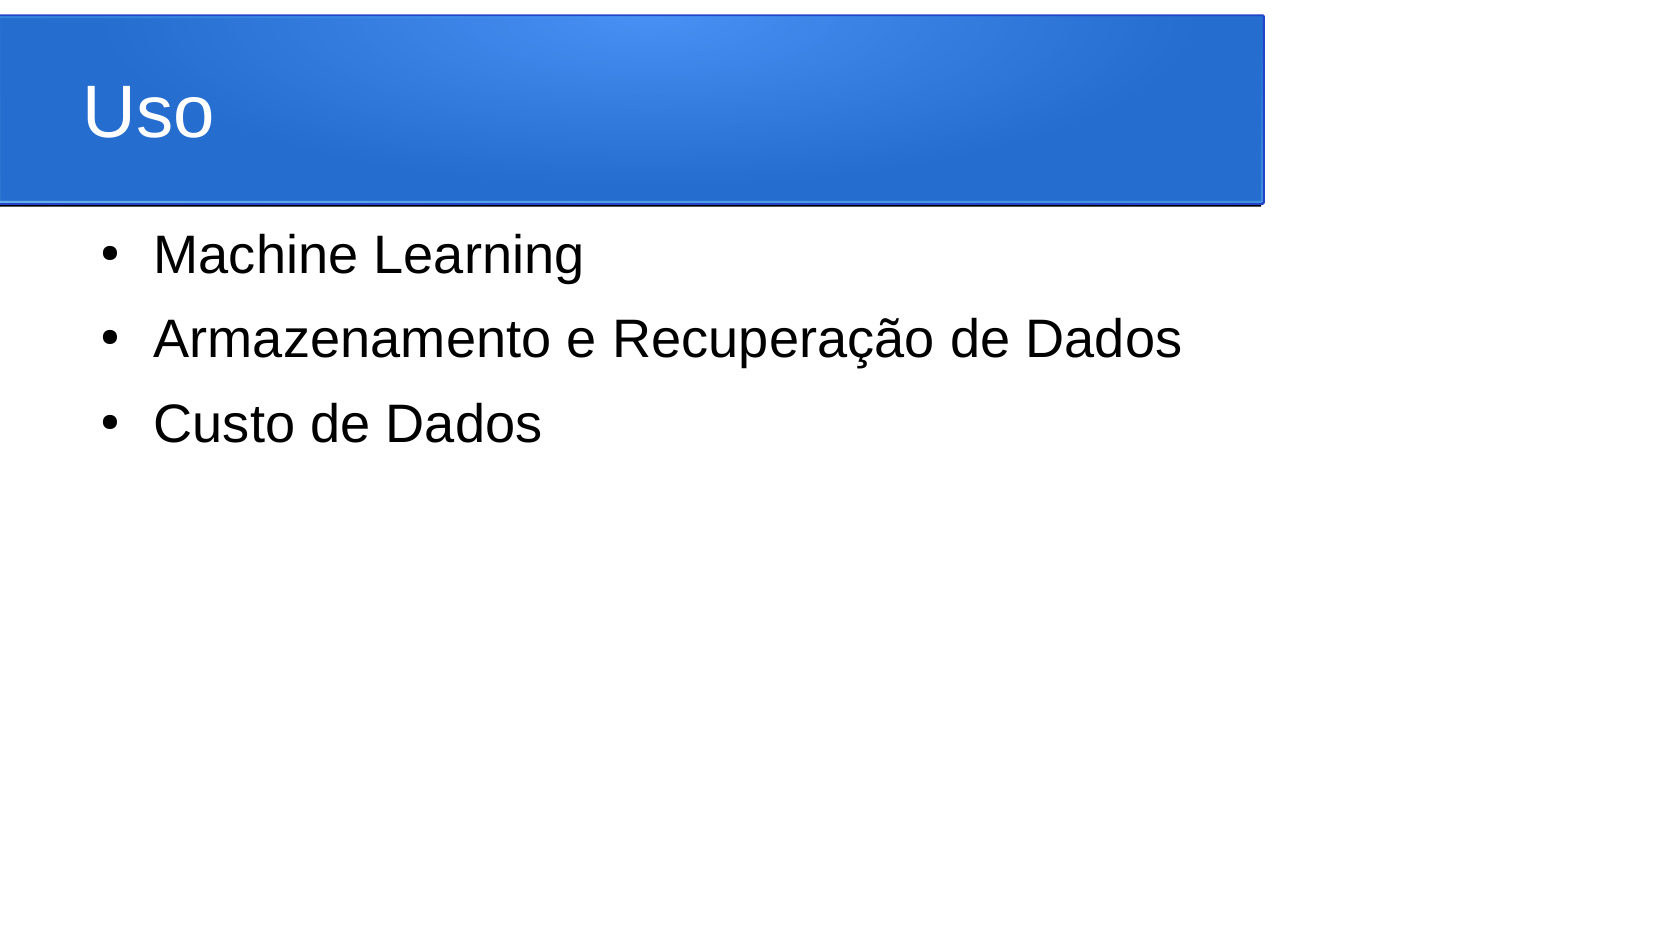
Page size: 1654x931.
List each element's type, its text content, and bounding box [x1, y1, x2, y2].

list Machine Learning Armazenamento e Recuperação de Dados Custo de Dados [82, 224, 1571, 764]
title Uso [82, 35, 1235, 189]
